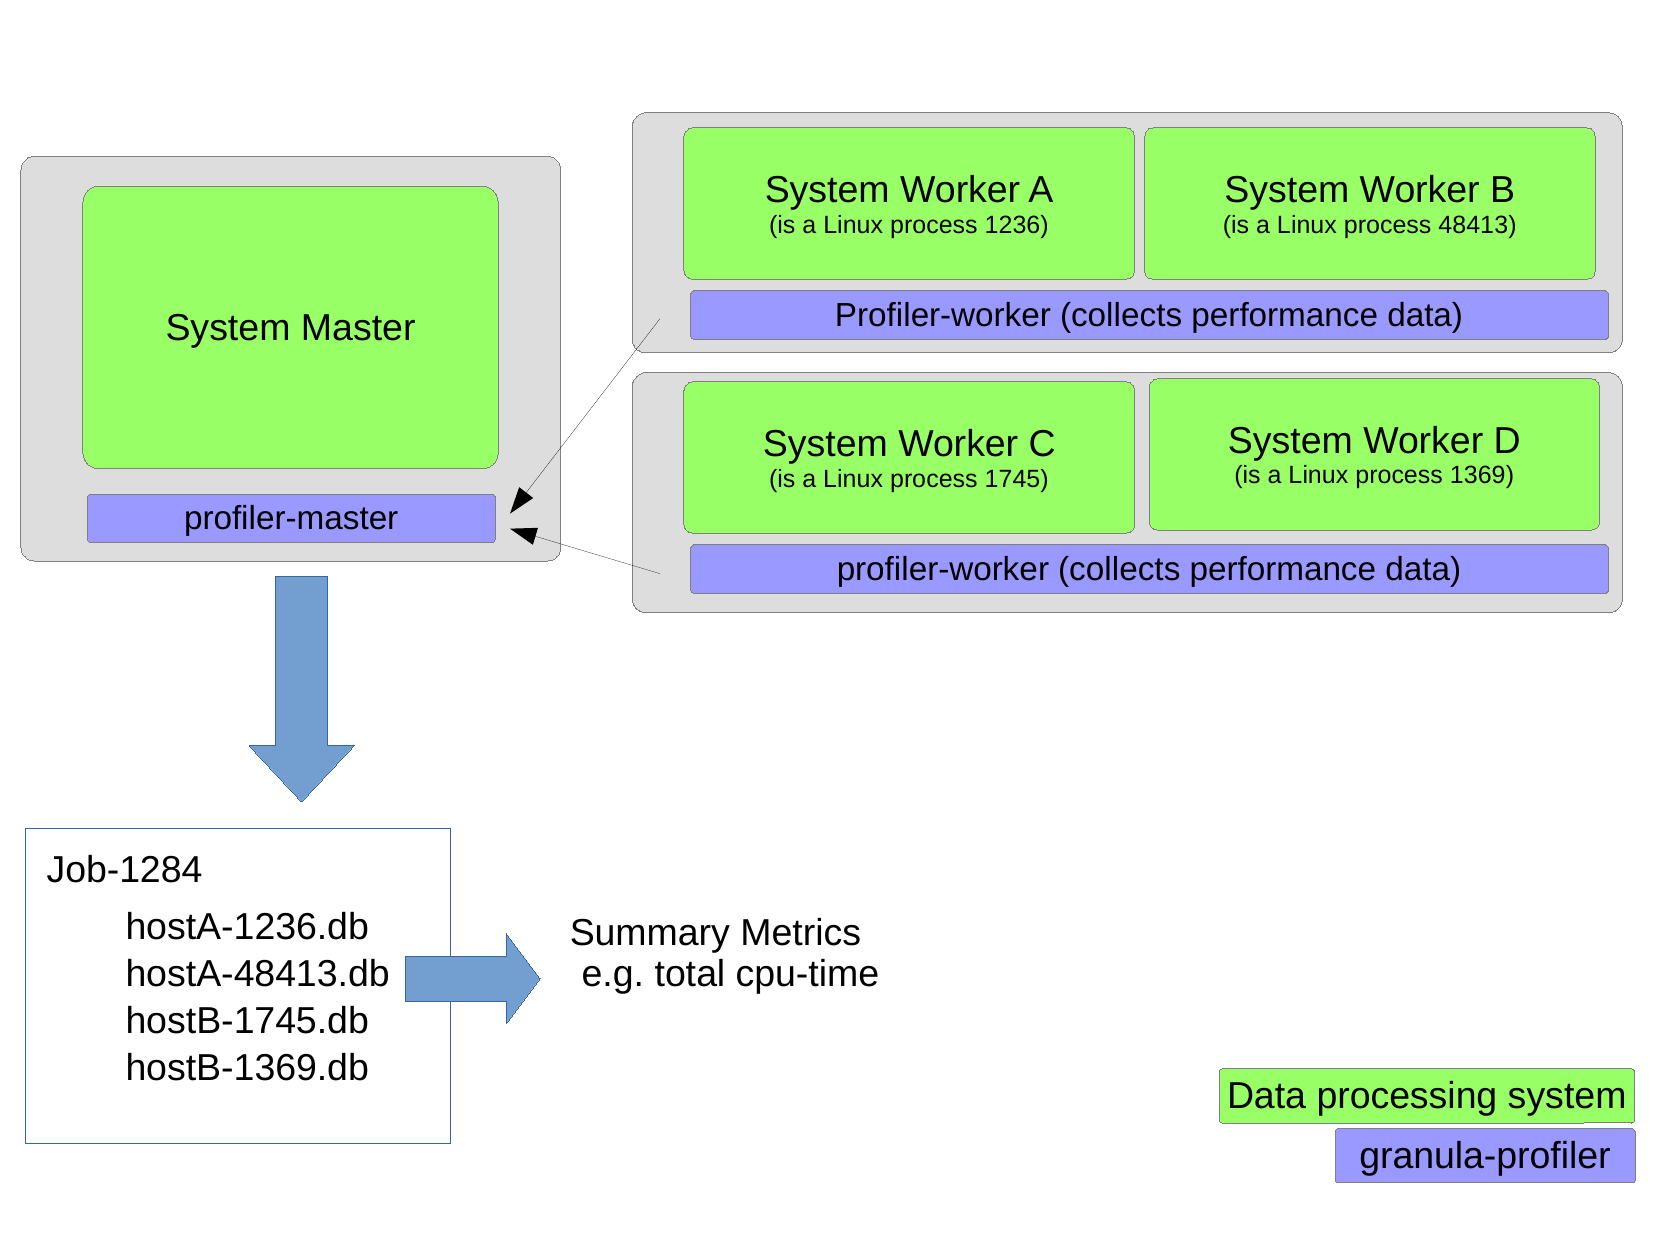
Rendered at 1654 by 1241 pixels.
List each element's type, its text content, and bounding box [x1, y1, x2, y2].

text_box [20, 156, 561, 562]
text_box granula-profiler [1335, 1128, 1636, 1183]
text_box [632, 372, 1623, 613]
text_box System Worker A (is a Linux process 1236) [683, 127, 1135, 280]
text_box [249, 576, 355, 802]
text_box System Worker C (is a Linux process 1745) [683, 381, 1135, 534]
text_box hostA-1236.db [110, 897, 384, 945]
text_box [632, 112, 1623, 353]
text_box Summary Metrics [555, 903, 877, 961]
text_box System Worker B (is a Linux process 48413) [1144, 127, 1596, 280]
text_box profiler-worker (collects performance data) [690, 544, 1609, 594]
text_box hostA-48413.db [110, 945, 405, 1002]
text_box System Master [82, 186, 499, 469]
text_box Job-1284 [31, 840, 218, 898]
text_box hostB-1745.db [110, 992, 384, 1039]
text_box e.g. total cpu-time [566, 945, 895, 1002]
text_box profiler-master [87, 494, 496, 543]
text_box Profiler-worker (collects performance data) [690, 290, 1609, 340]
text_box System Worker D (is a Linux process 1369) [1149, 378, 1600, 531]
text_box Data processing system [1219, 1068, 1635, 1124]
text_box [25, 828, 541, 1144]
text_box hostB-1369.db [110, 1039, 384, 1097]
